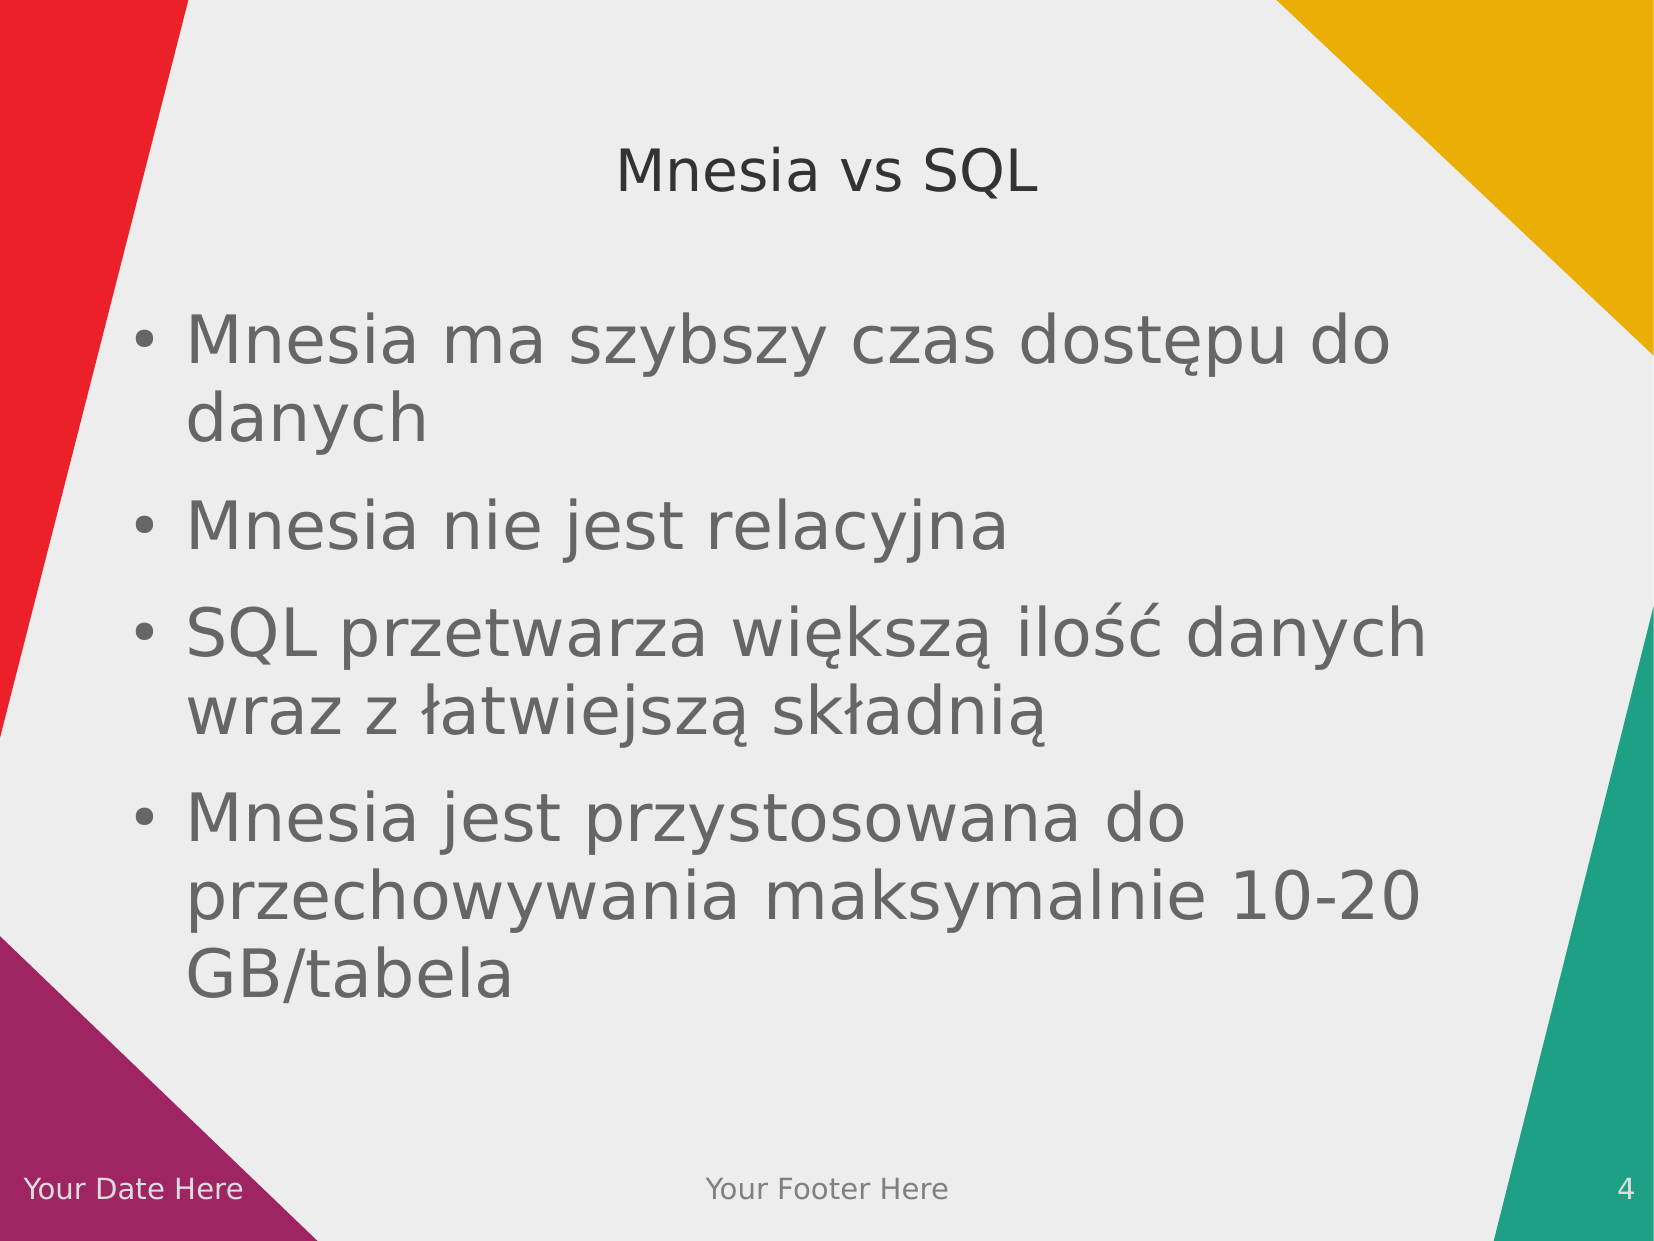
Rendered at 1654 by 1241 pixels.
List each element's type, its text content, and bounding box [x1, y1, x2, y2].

title Mnesia vs SQL [114, 73, 1539, 271]
list Mnesia ma szybszy czas dostępu do danych Mnesia nie jest relacyjna SQL przetwarza większą ilość danych wraz z łatwiejszą składnią Mnesia jest przystosowana do przechowywania maksymalnie 10-20 GB/tabela [114, 302, 1539, 1033]
